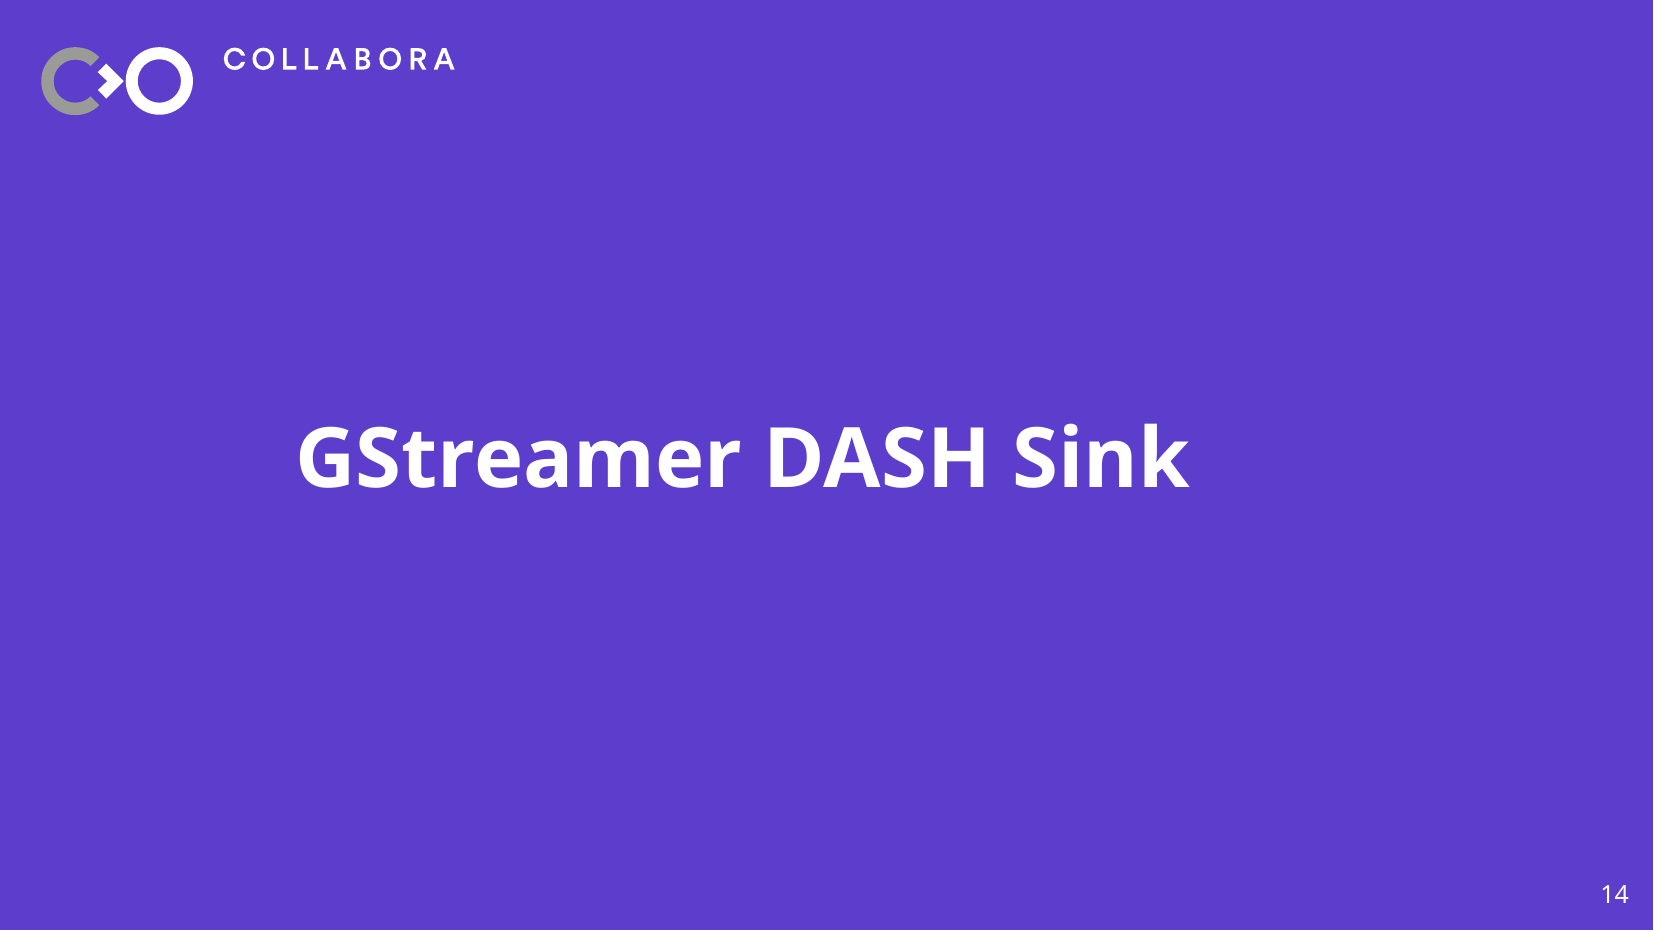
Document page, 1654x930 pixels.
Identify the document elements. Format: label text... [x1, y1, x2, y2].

title GStreamer DASH Sink [295, 344, 1381, 680]
